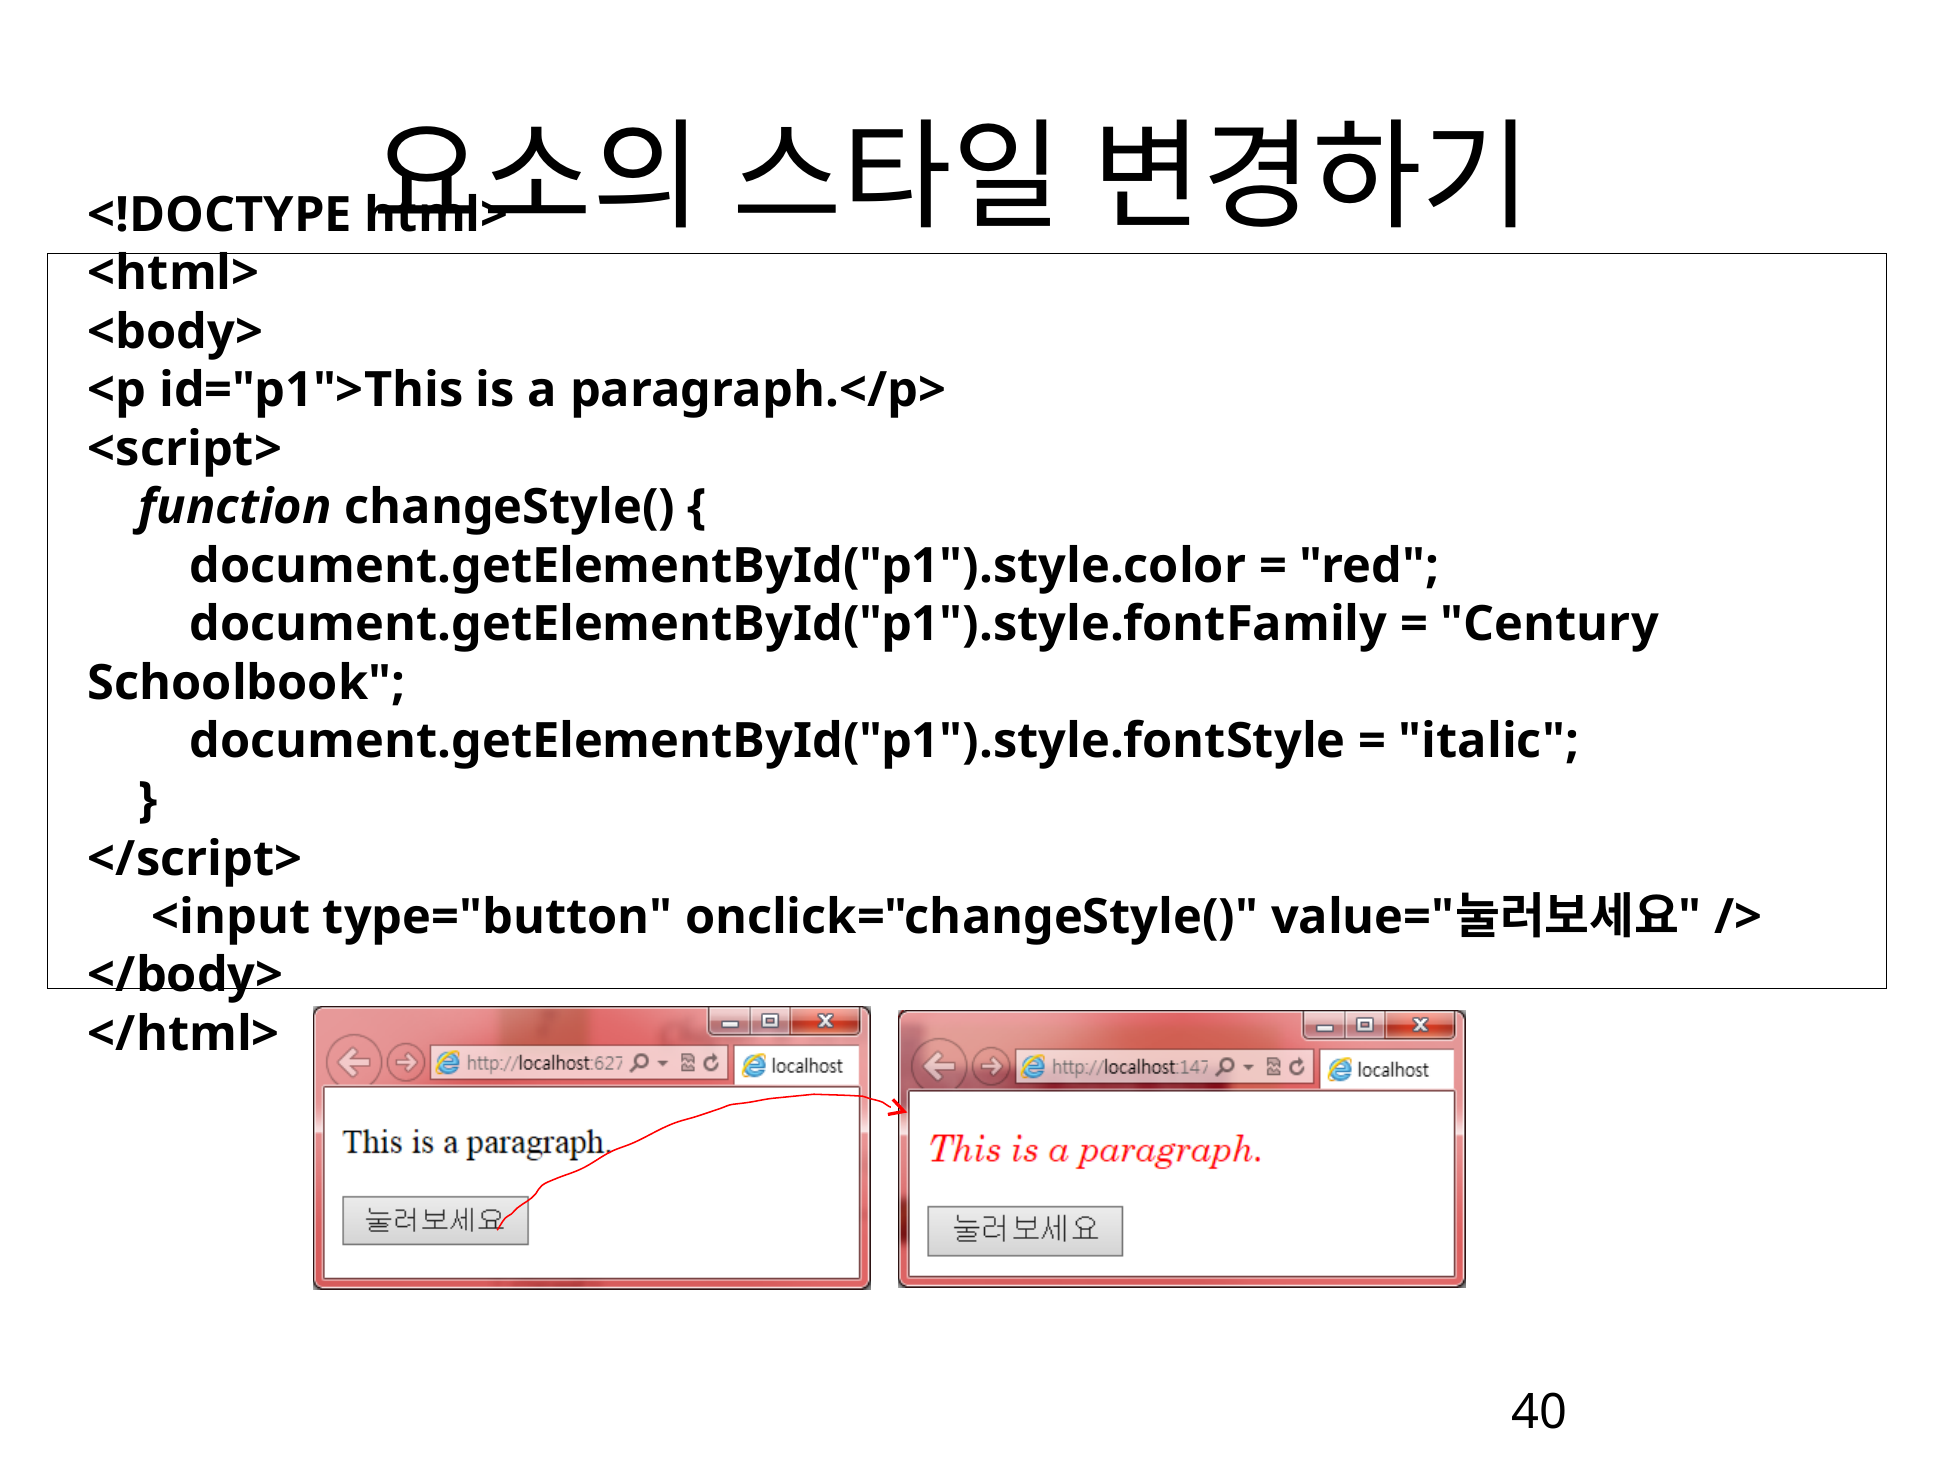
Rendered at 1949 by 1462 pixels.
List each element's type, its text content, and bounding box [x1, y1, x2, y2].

title 요소의 스타일 변경하기 [156, 92, 1749, 253]
text_box <!DOCTYPE html> <html> <body> <p id="p1">This is a paragraph.</p> <script> function changeStyle() { document.getElementById("p1").style.color = "red"; document.getElementById("p1").style.fontFamily = "Century Schoolbook"; document.getElementById("p1").style.fontStyle = "italic"; } </script> <input type="button" onclick="changeStyle()" value="눌러보세요" /> </body> </html> [47, 253, 1887, 989]
picture [313, 1006, 871, 1290]
picture [898, 1010, 1466, 1288]
slide_number <숫자> [1496, 1372, 1899, 1462]
